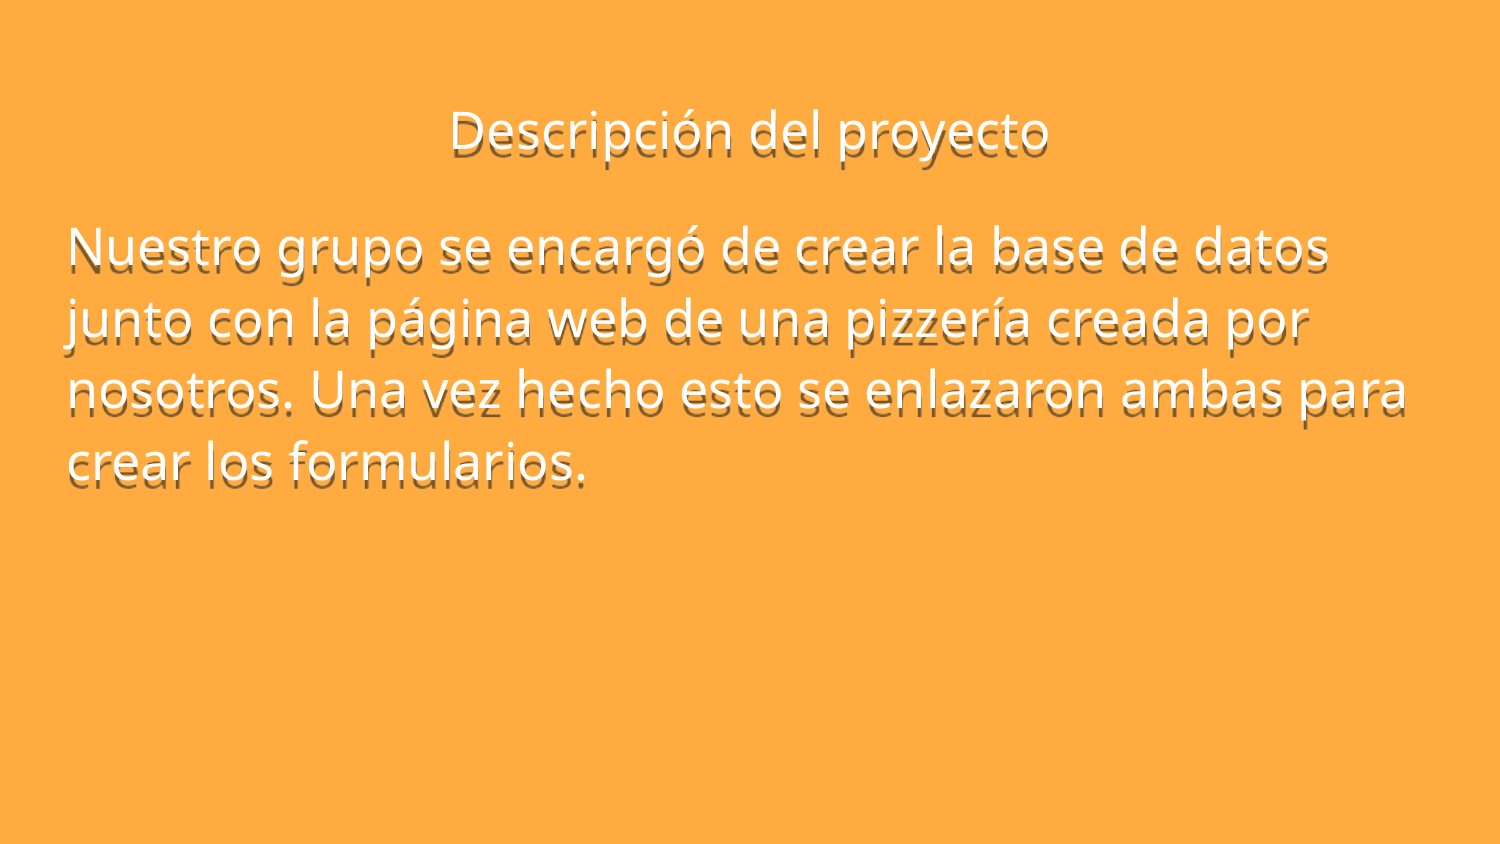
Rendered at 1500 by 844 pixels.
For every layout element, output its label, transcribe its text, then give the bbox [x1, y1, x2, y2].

title Descripción del proyecto [51, 72, 1449, 167]
list Nuestro grupo se encargó de crear la base de datos junto con la página web de una pizzería creada por nosotros. Una vez hecho esto se enlazaron ambas para crear los formularios. [51, 189, 1449, 750]
